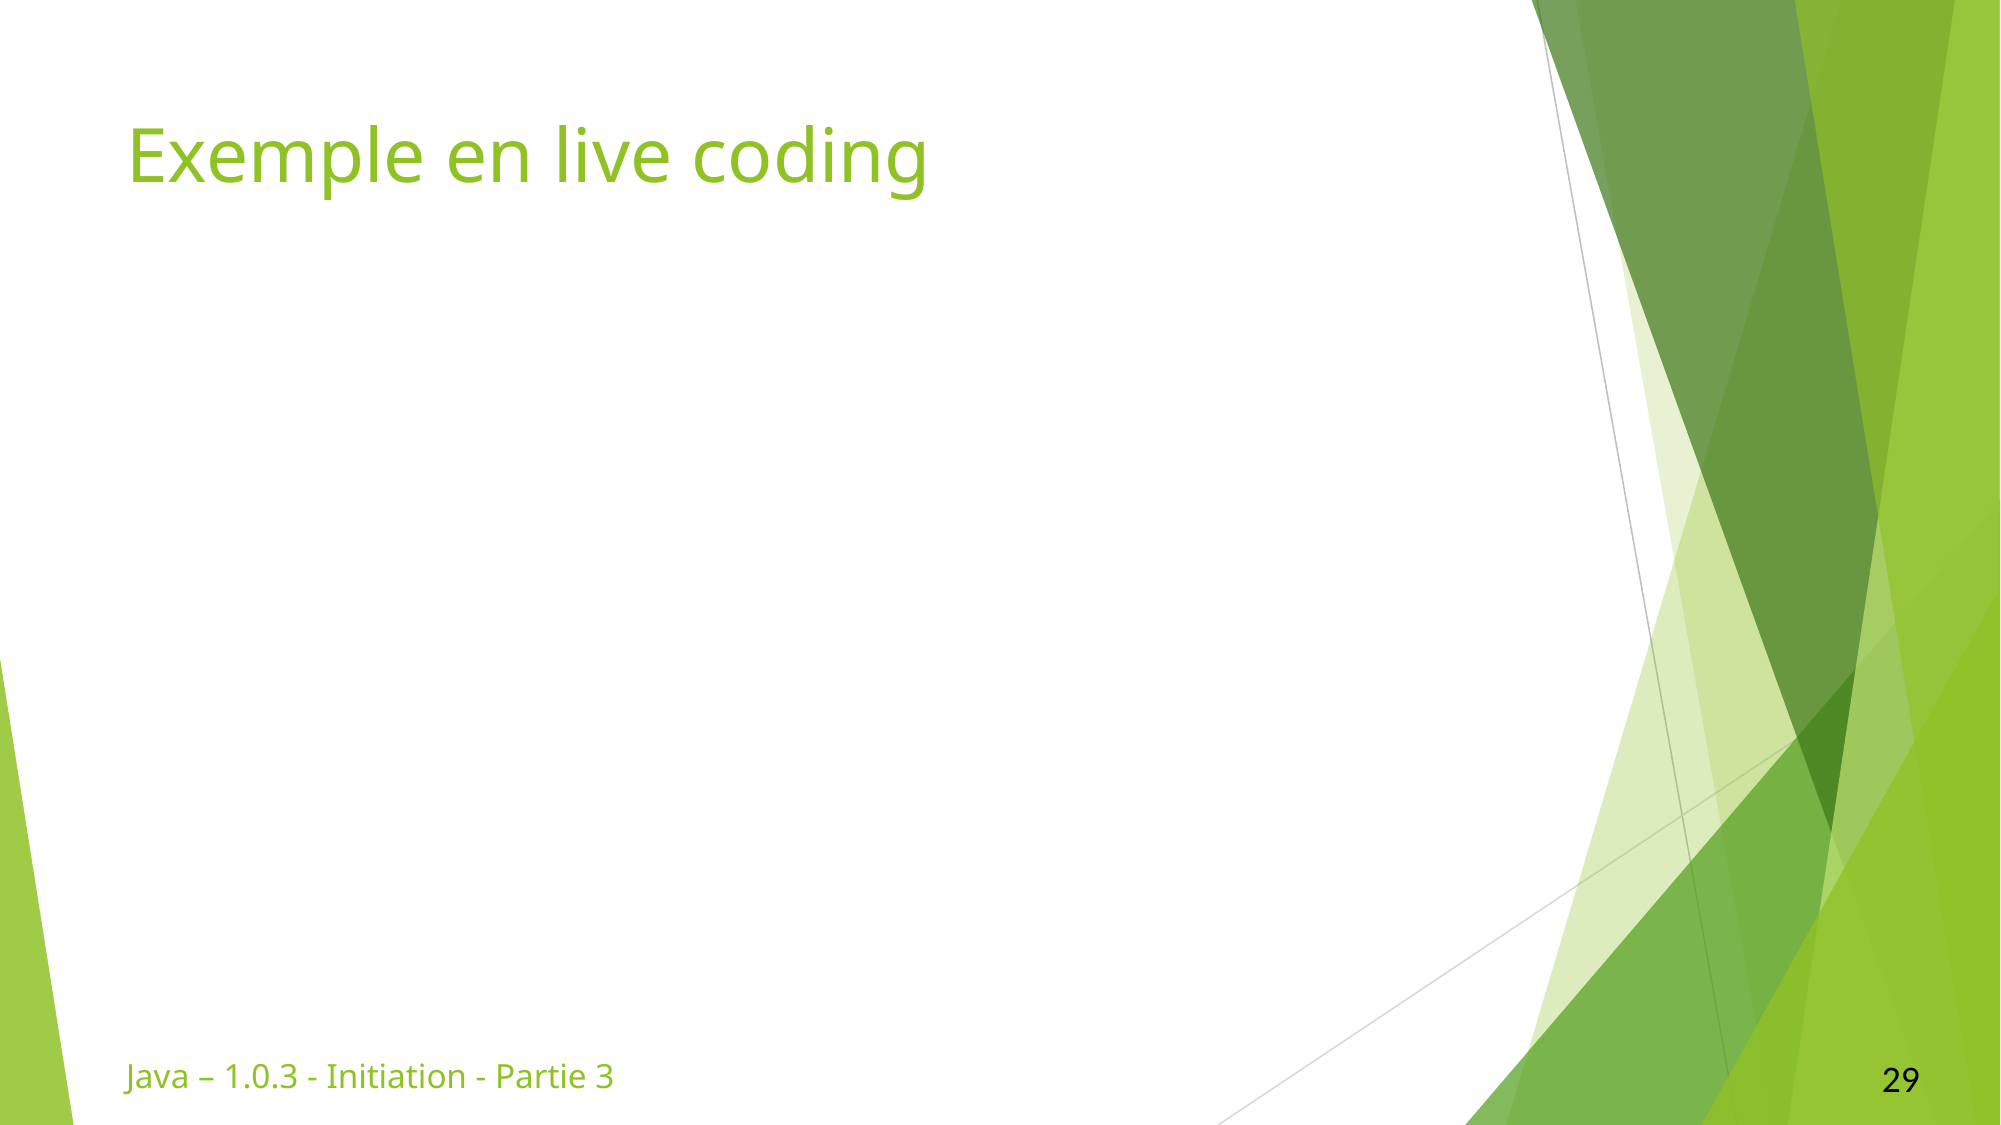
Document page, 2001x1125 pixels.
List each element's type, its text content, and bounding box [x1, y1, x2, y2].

title Exemple en live coding [111, 99, 1522, 317]
text_box [1866, 1047, 1979, 1108]
text_box Java – 1.0.3 - Initiation - Partie 3 [111, 1047, 1094, 1109]
